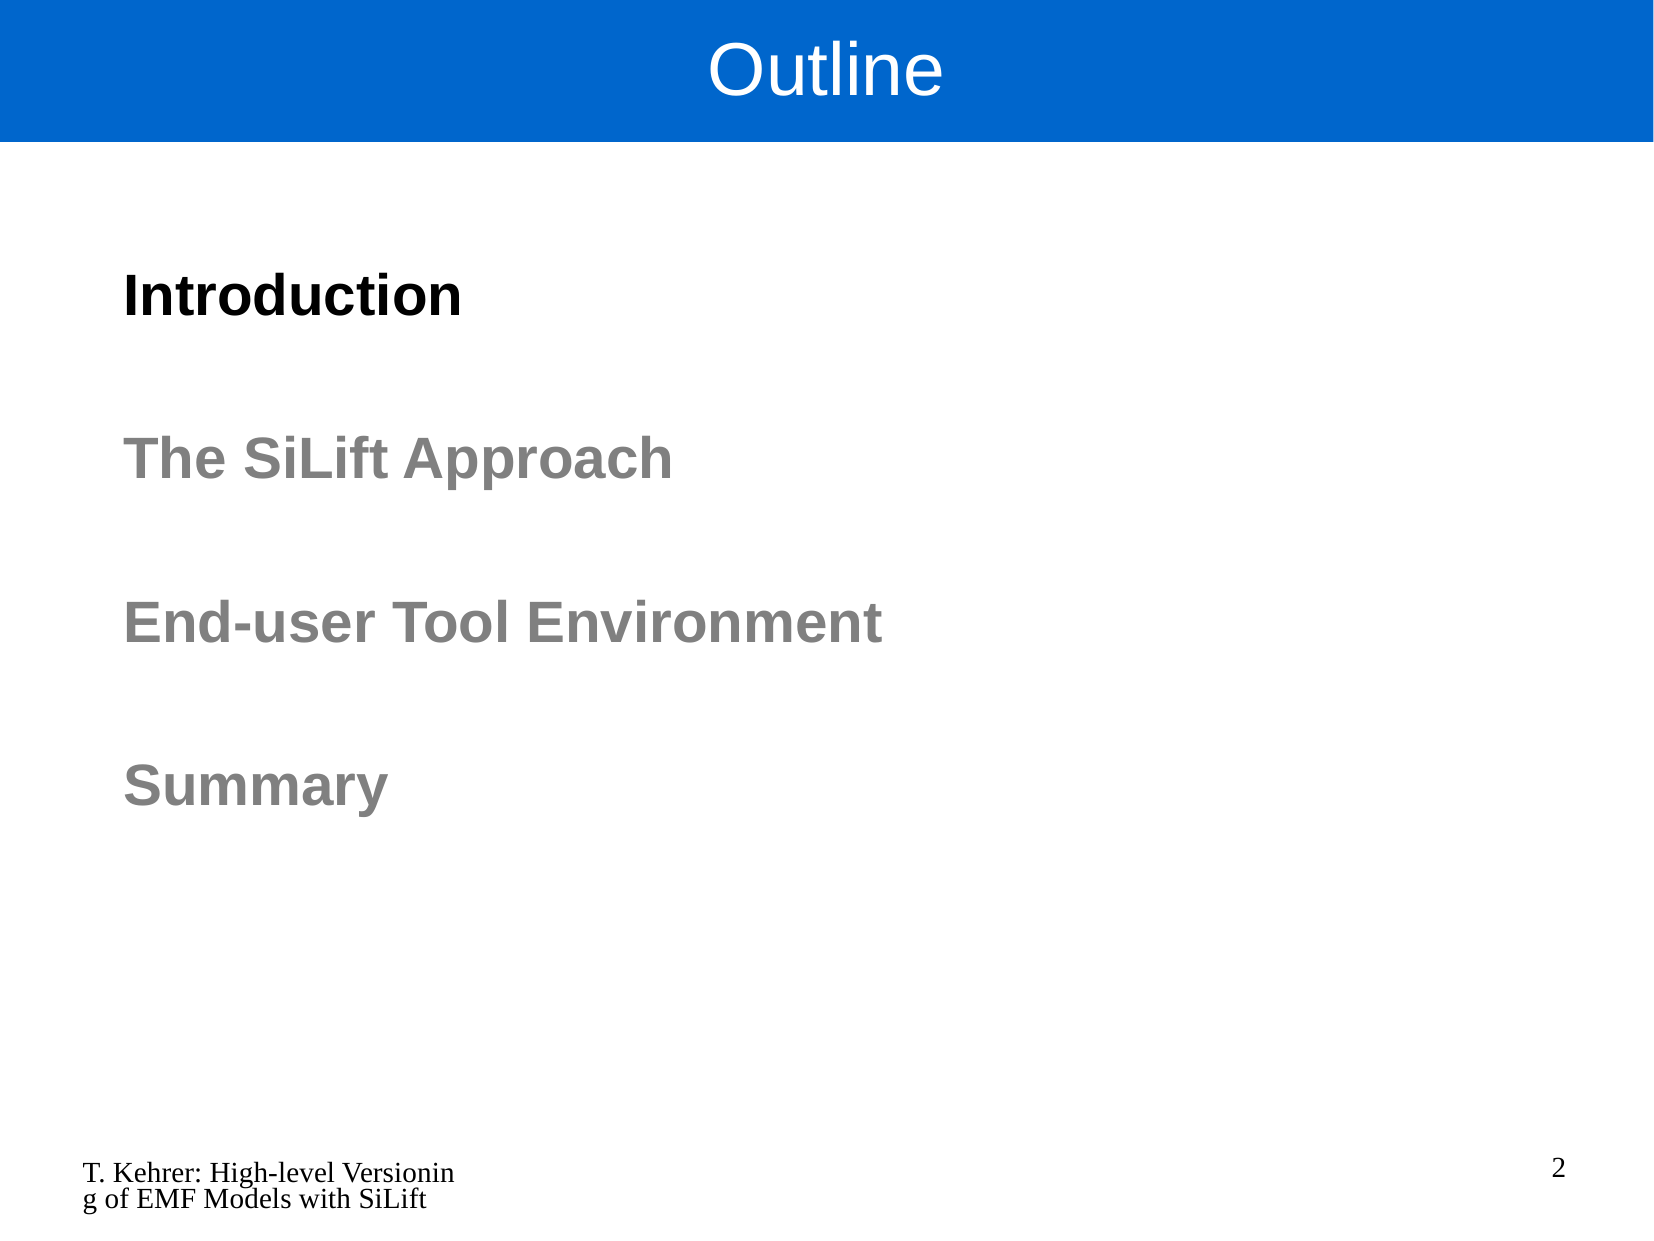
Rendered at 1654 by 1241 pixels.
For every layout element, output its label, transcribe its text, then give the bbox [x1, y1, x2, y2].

text_box Introduction The SiLift Approach End-user Tool Environment Summary [73, 236, 1571, 1093]
title Outline [0, 0, 1654, 142]
